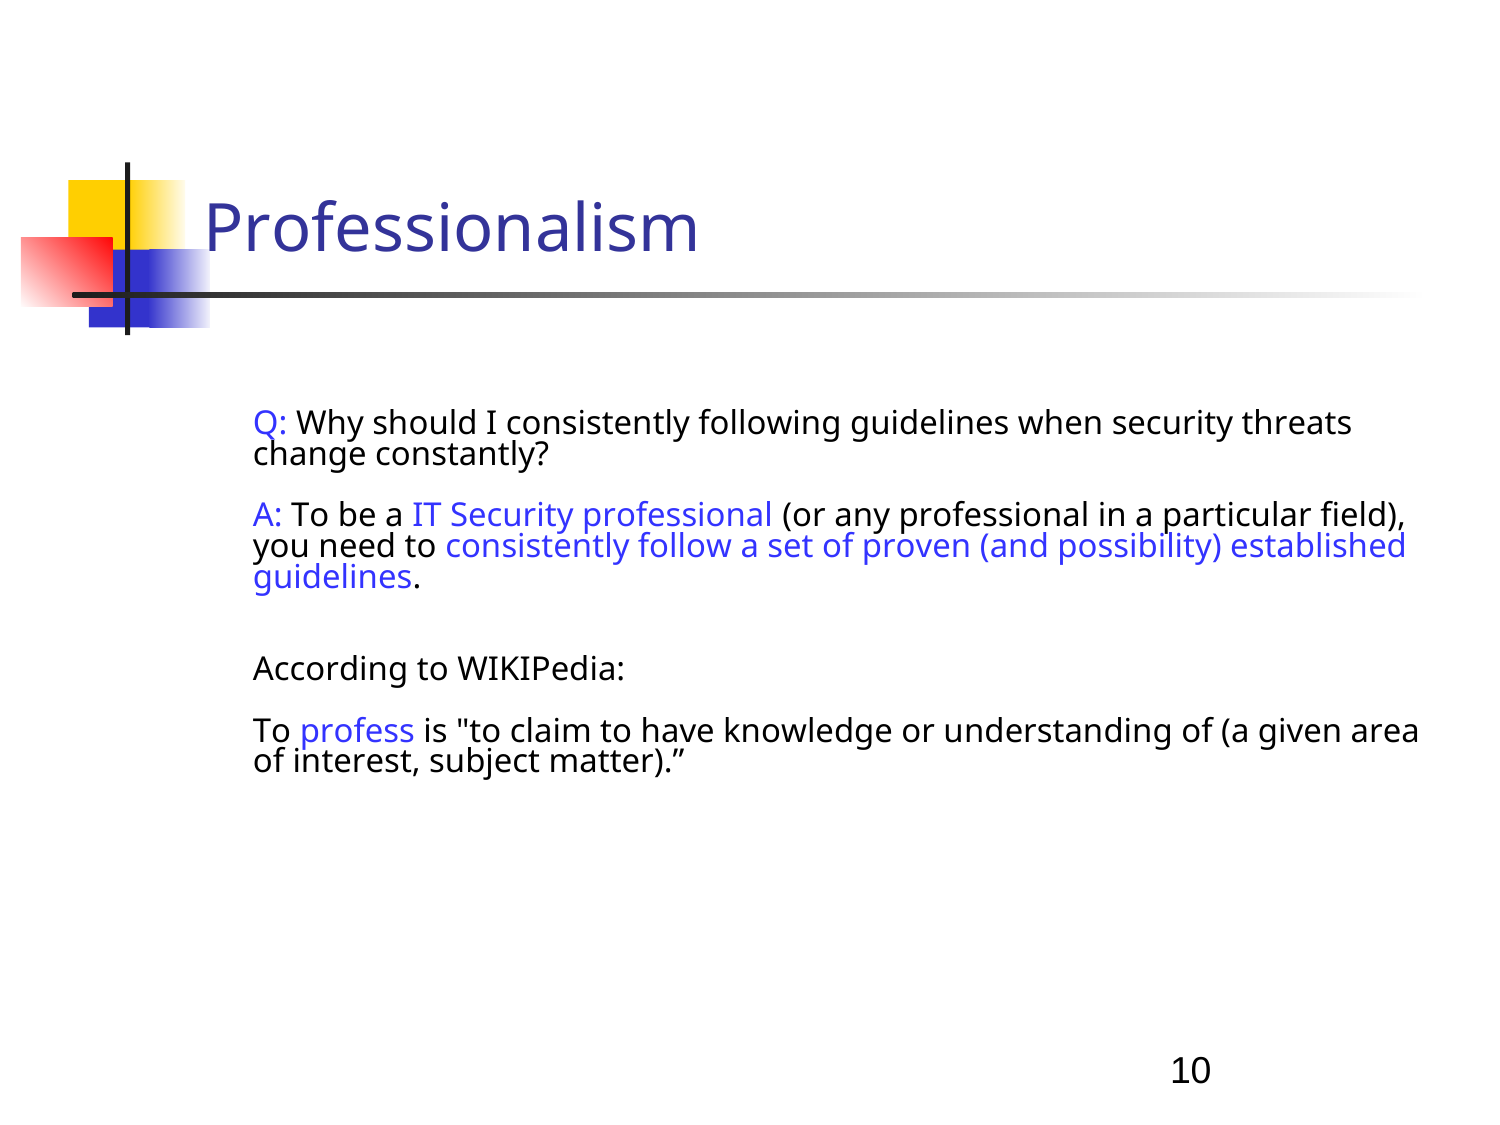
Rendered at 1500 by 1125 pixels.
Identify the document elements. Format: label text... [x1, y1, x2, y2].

title Professionalism [188, 35, 1468, 276]
list Q: Why should I consistently following guidelines when security threats change constantly? A: To be a IT Security professional (or any professional in a particular field), you need to consistently follow a set of proven (and possibility) established guidelines. According to WIKIPedia: To profess is "to claim to have knowledge or understanding of (a given area of interest, subject matter).” [193, 331, 1469, 1007]
